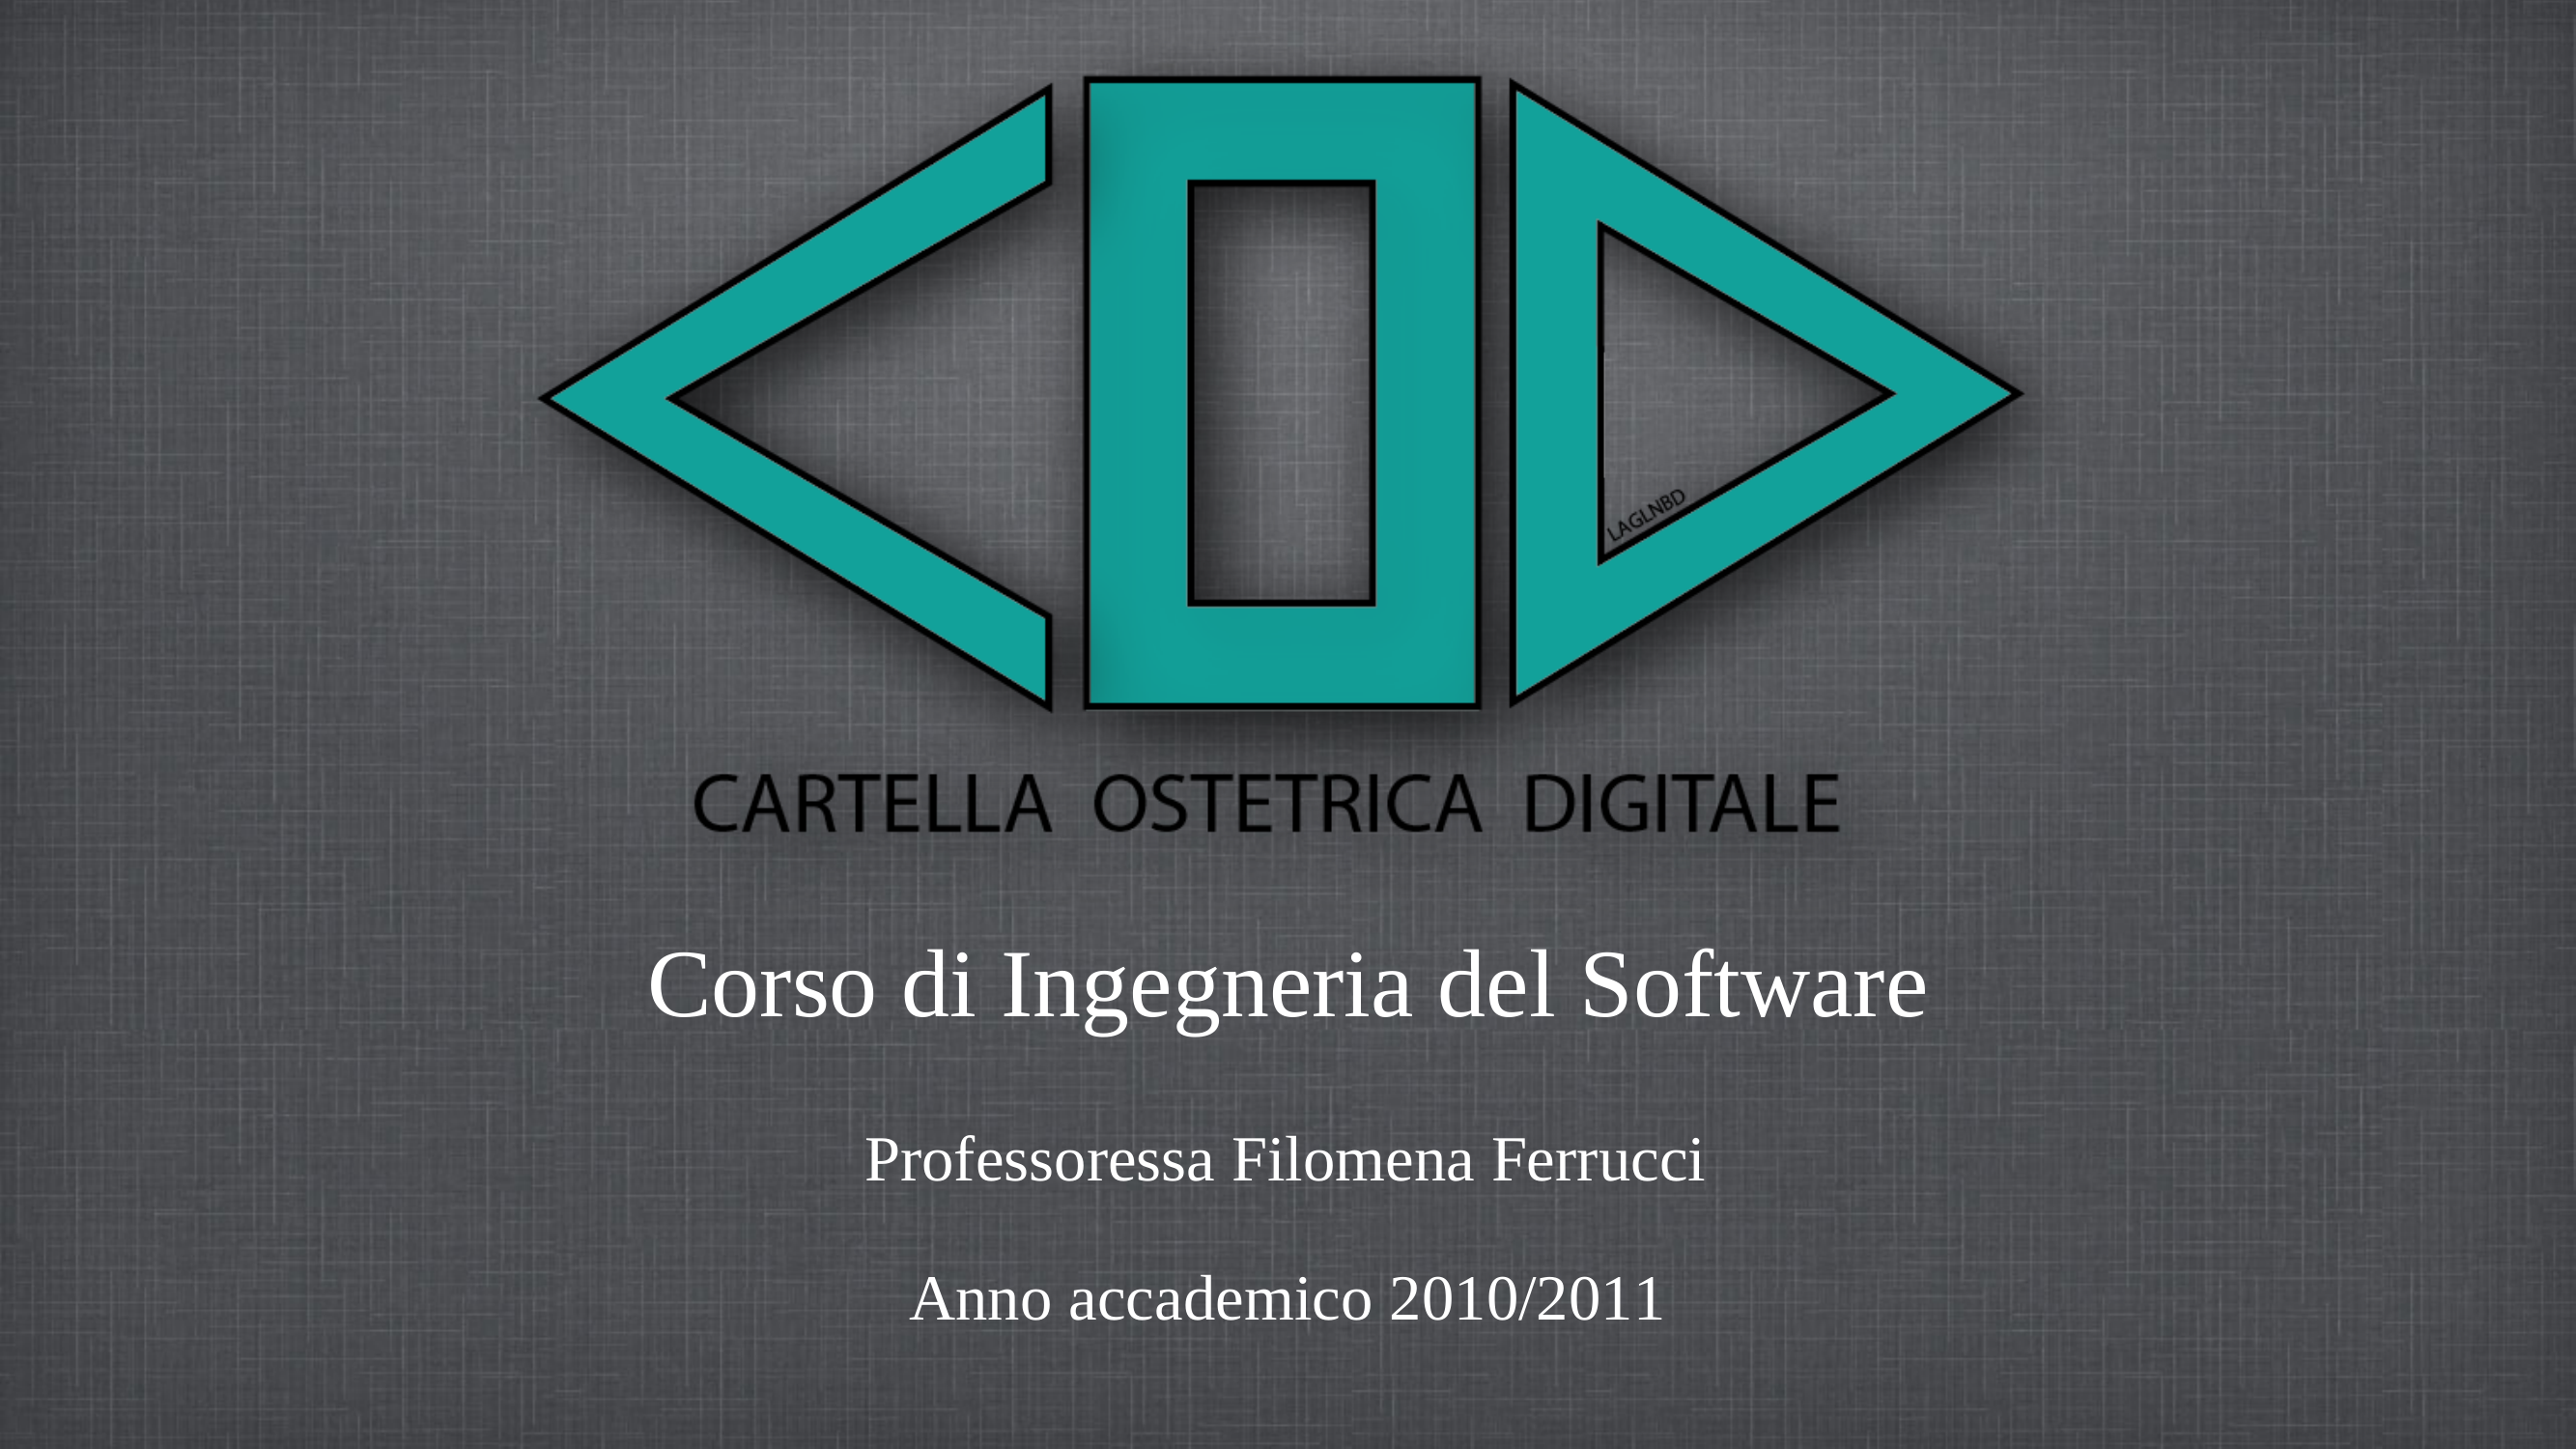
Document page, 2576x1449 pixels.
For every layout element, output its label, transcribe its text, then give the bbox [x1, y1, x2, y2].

text_box Professoressa Filomena Ferrucci [864, 1116, 1709, 1194]
text_box Corso di Ingegneria del Software [449, 925, 2128, 1148]
text_box Anno accademico 2010/2011 [909, 1255, 1668, 1333]
picture [0, 0, 2576, 1449]
